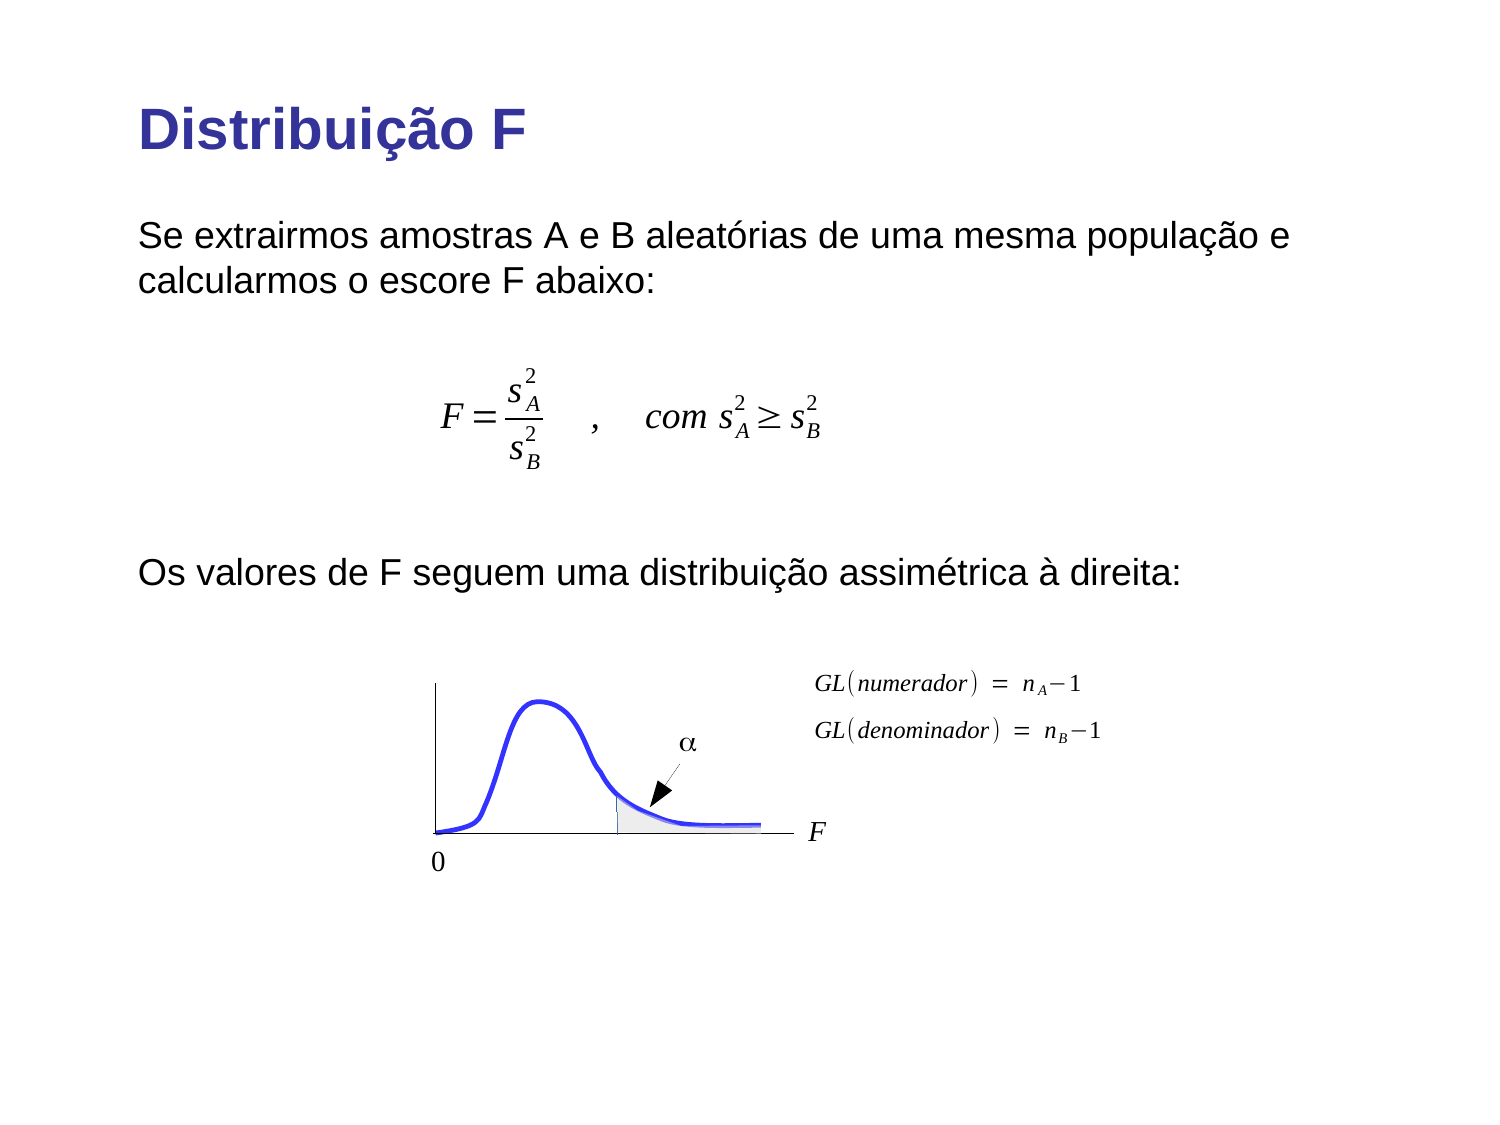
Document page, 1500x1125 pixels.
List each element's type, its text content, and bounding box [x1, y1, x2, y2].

chart [672, 735, 704, 753]
chart [432, 363, 827, 474]
chart [800, 814, 834, 847]
text_box [617, 796, 762, 834]
chart [424, 845, 453, 878]
text_box Os valores de F seguem uma distribuição assimétrica à direita: [123, 540, 1366, 616]
text_box Se extrairmos amostras A e B aleatórias de uma mesma população e calcularmos o escore F abaixo: [123, 203, 1366, 309]
chart [808, 668, 1087, 700]
chart [808, 715, 1108, 748]
text_box Distribuição F [123, 84, 1400, 179]
